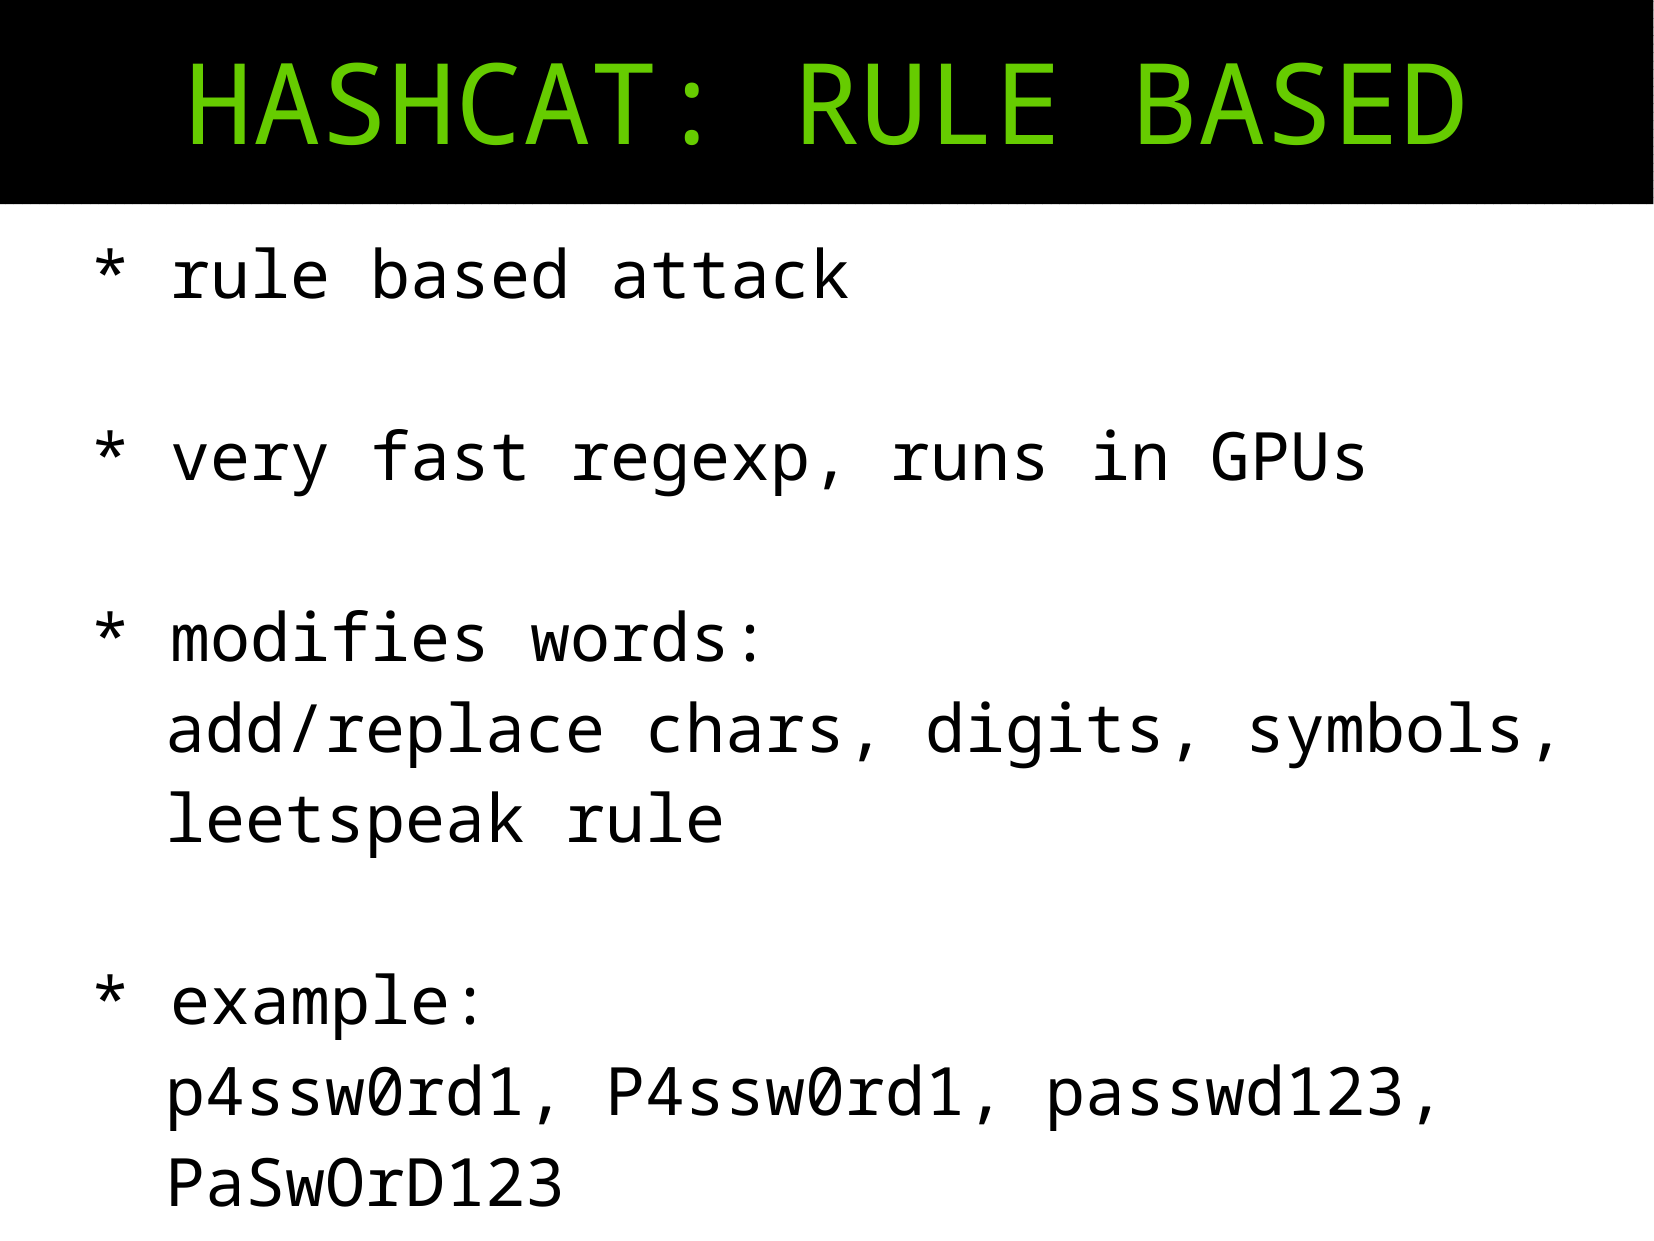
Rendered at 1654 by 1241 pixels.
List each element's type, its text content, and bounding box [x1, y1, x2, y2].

title HASHCAT: RULE BASED [0, 0, 1654, 205]
subtitle * rule based attack * very fast regexp, runs in GPUs * modifies words: add/replace chars, digits, symbols, leetspeak rule * example: p4ssw0rd1, P4ssw0rd1, passwd123, PaSwOrD123 [90, 261, 1621, 1192]
